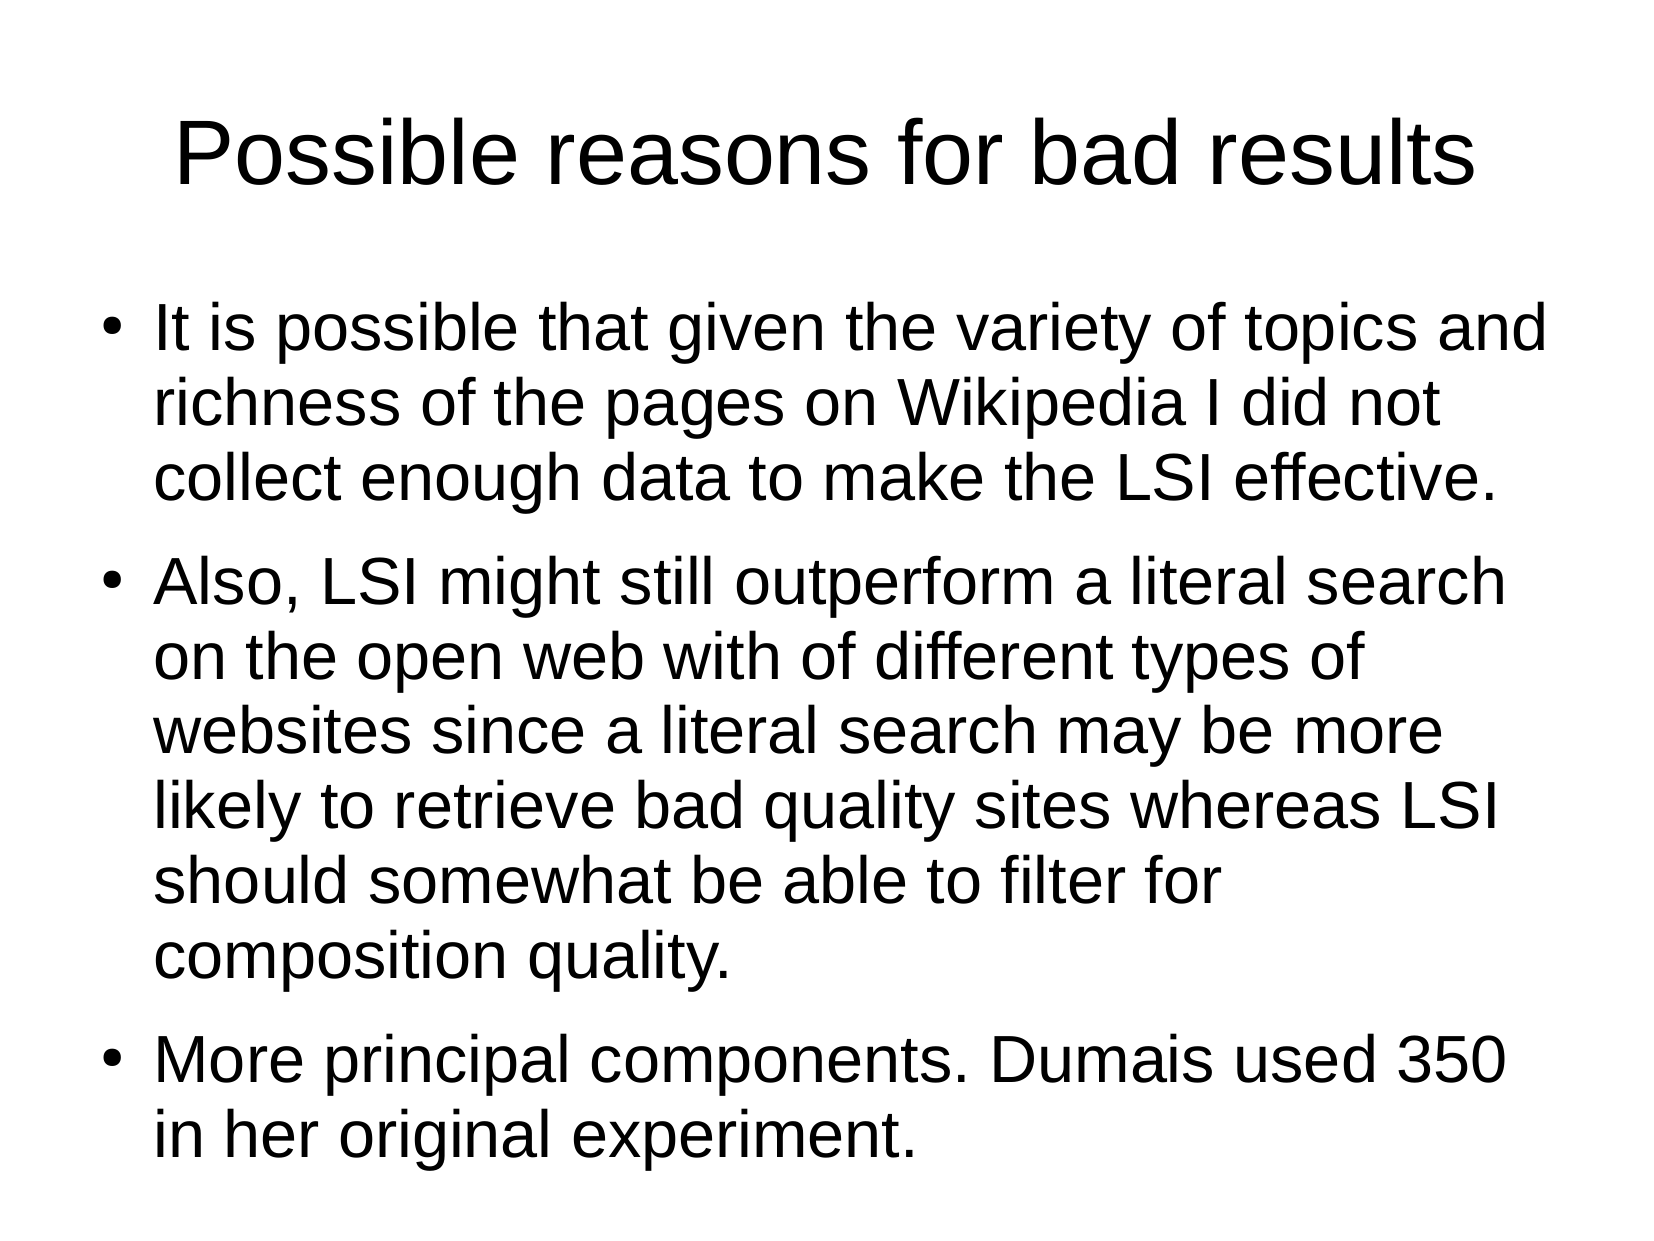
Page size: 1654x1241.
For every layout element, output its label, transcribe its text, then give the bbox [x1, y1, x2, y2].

title Possible reasons for bad results [82, 49, 1571, 257]
list It is possible that given the variety of topics and richness of the pages on Wikipedia I did not collect enough data to make the LSI effective. Also, LSI might still outperform a literal search on the open web with of different types of websites since a literal search may be more likely to retrieve bad quality sites whereas LSI should somewhat be able to filter for composition quality. More principal components. Dumais used 350 in her original experiment. [82, 290, 1571, 1172]
